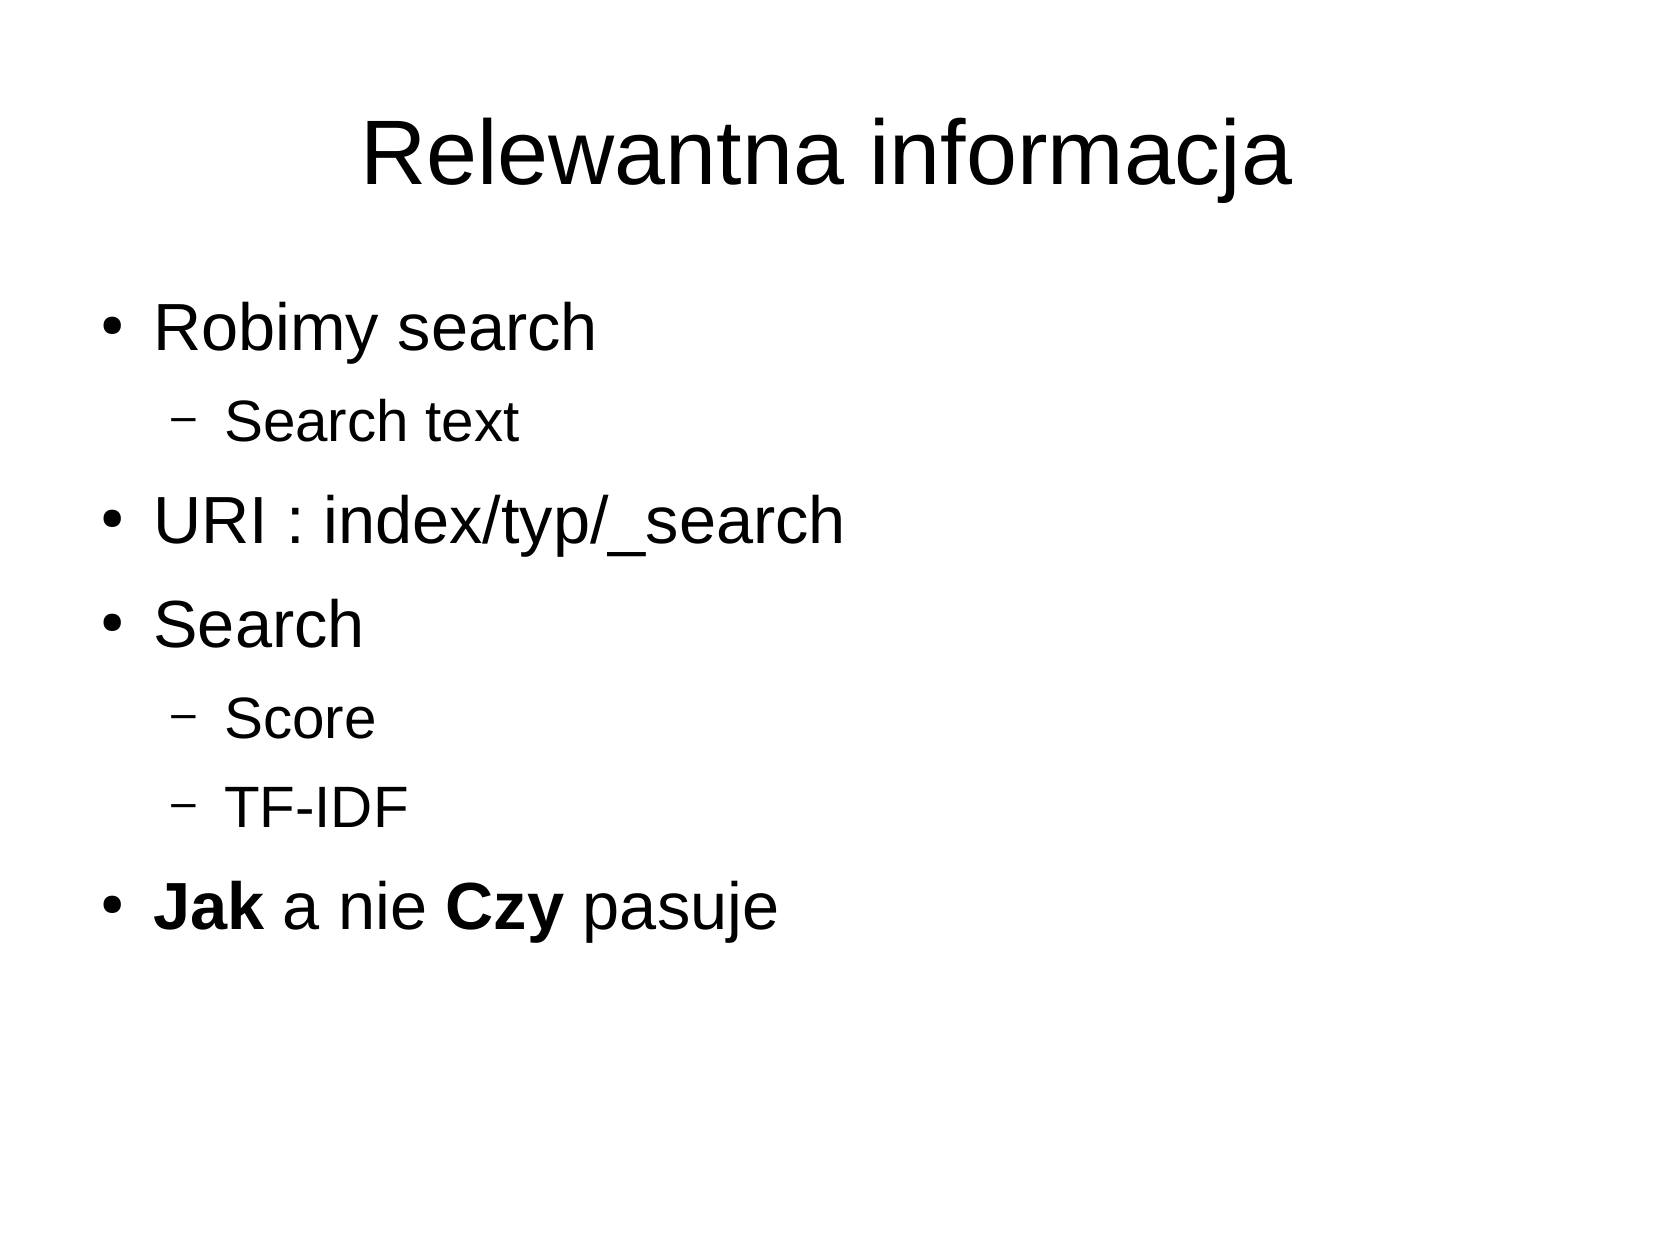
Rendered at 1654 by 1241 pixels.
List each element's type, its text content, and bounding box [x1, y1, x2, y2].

title Relewantna informacja [82, 49, 1571, 257]
list Robimy search Search text URI : index/typ/_search Search Score TF-IDF Jak a nie Czy pasuje [82, 290, 1571, 1010]
